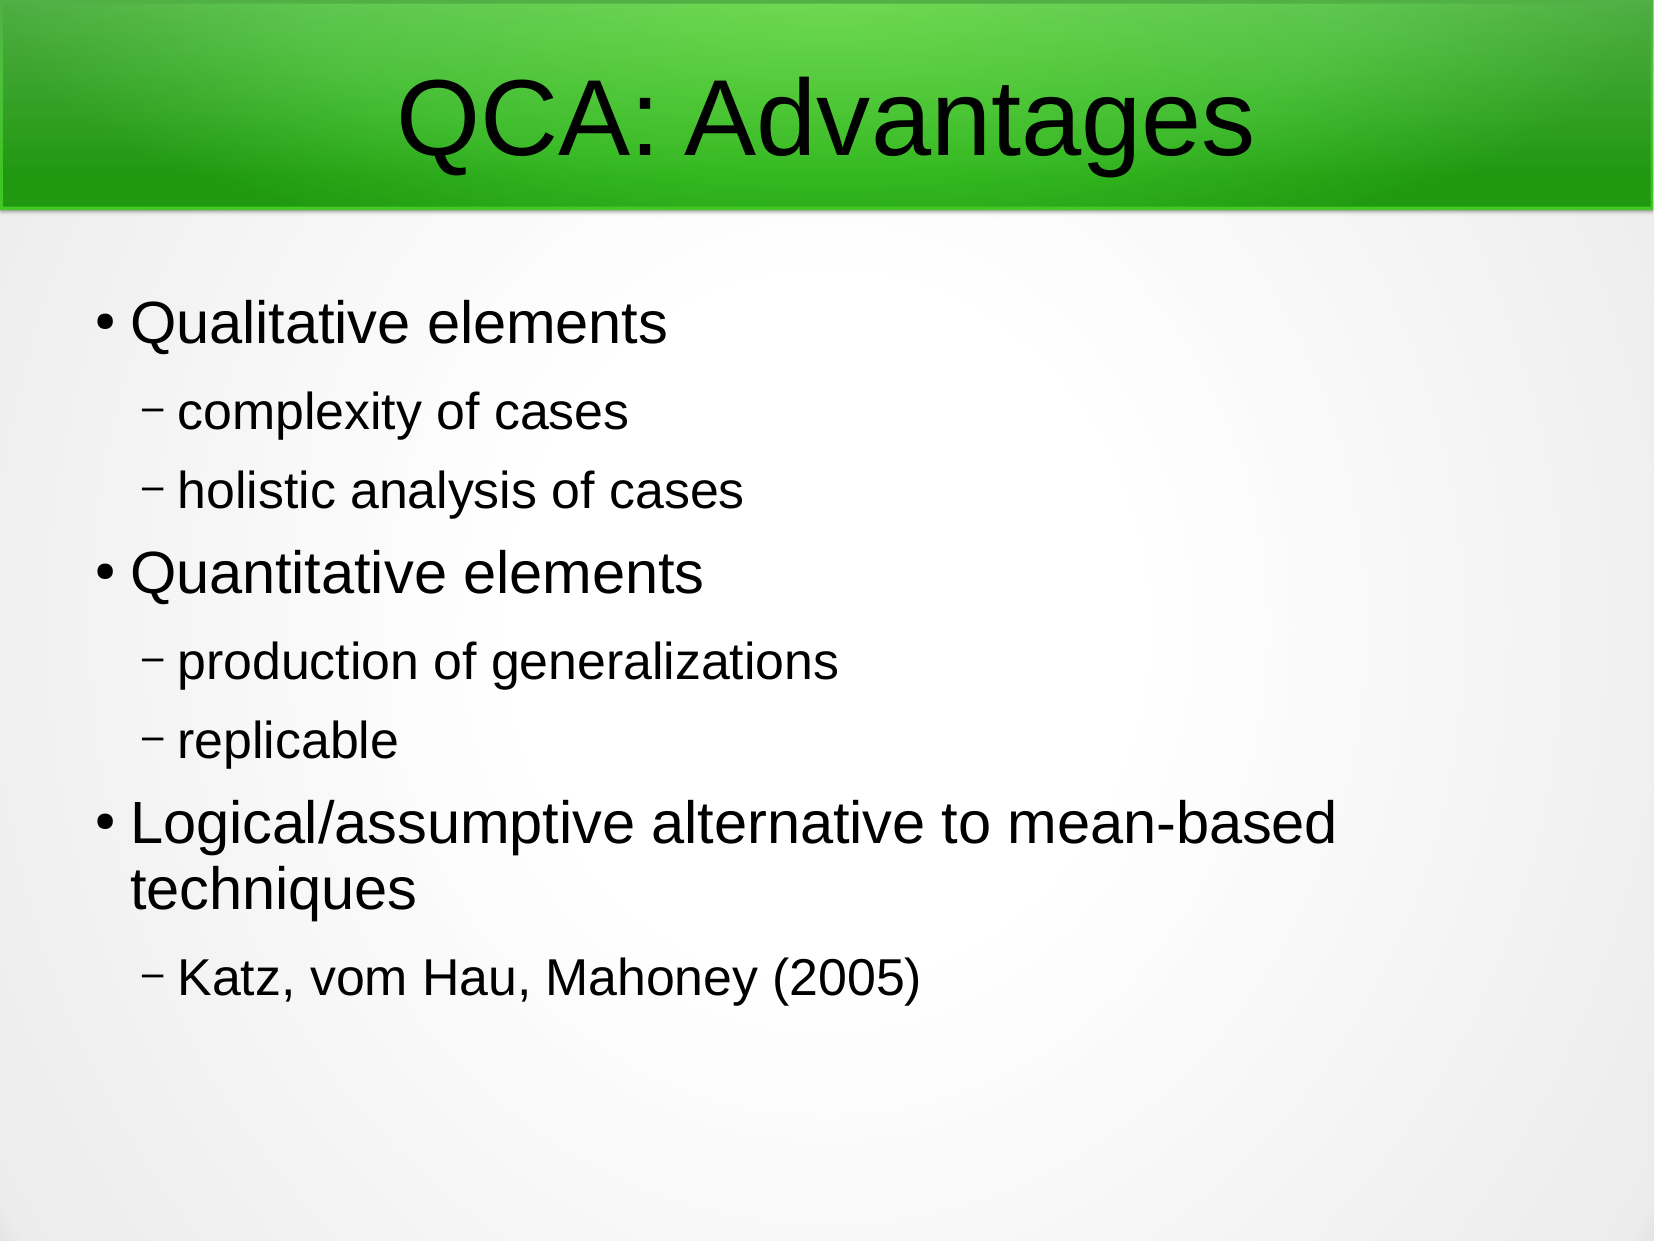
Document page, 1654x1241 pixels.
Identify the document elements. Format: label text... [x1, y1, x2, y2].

title QCA: Advantages [82, 47, 1571, 189]
list Qualitative elements complexity of cases holistic analysis of cases Quantitative elements production of generalizations replicable Logical/assumptive alternative to mean-based techniques Katz, vom Hau, Mahoney (2005) [82, 290, 1571, 1010]
